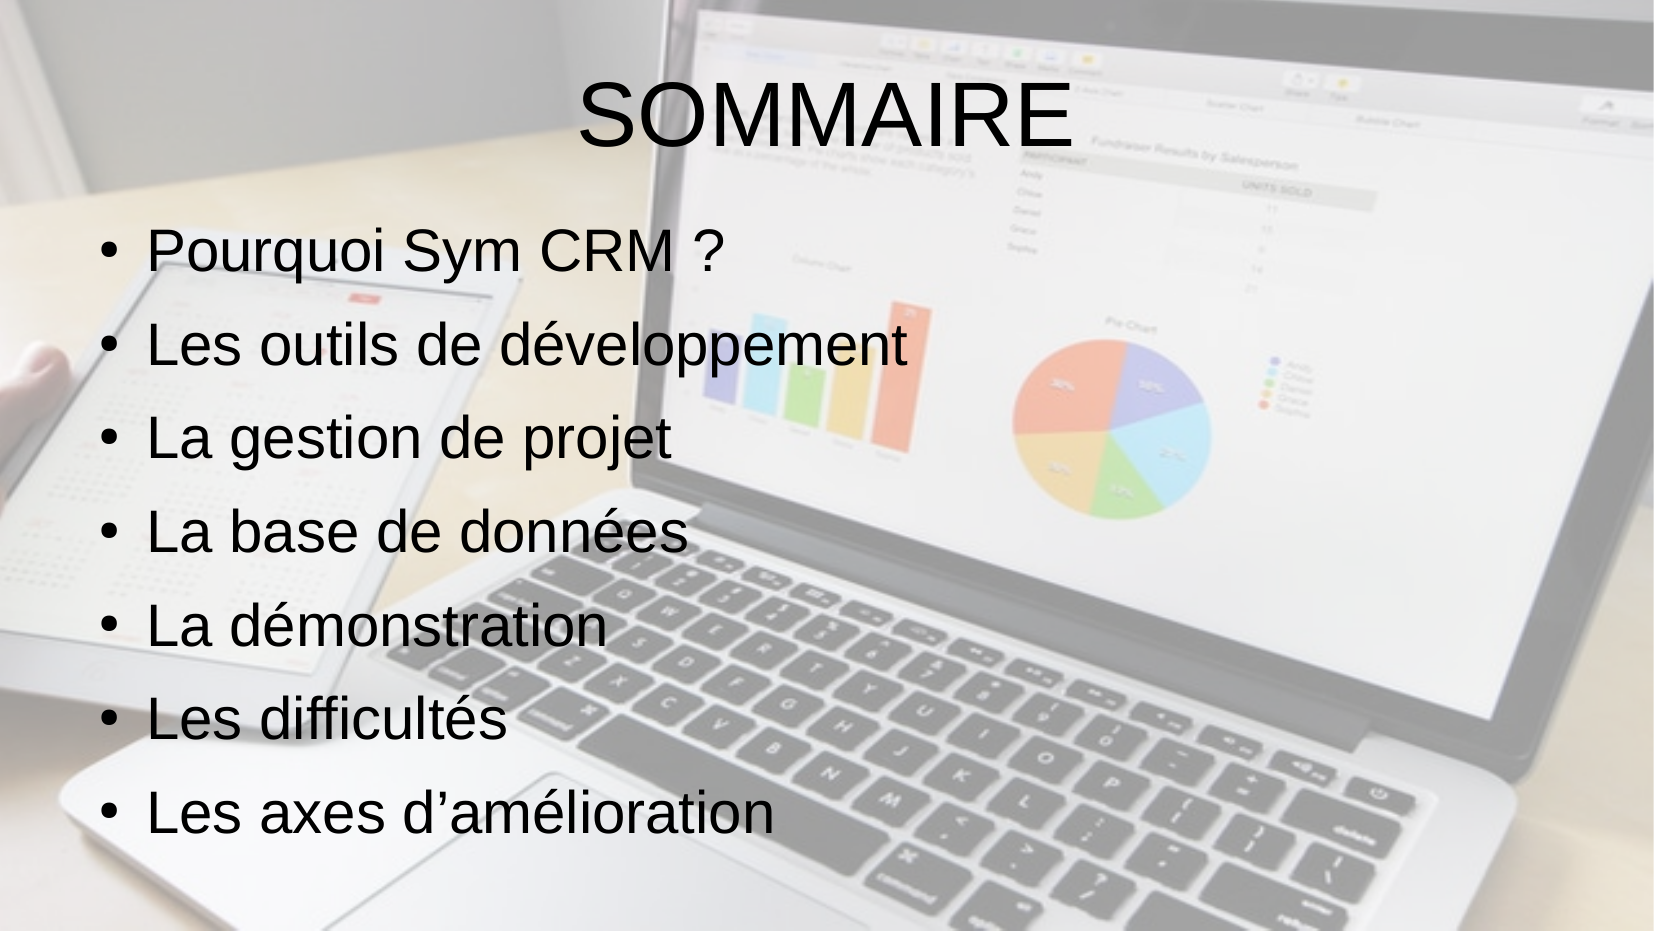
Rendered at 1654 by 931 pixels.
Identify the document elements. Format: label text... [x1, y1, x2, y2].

picture [0, 0, 1654, 931]
list Pourquoi Sym CRM ? Les outils de développement La gestion de projet La base de données La démonstration Les difficultés Les axes d’amélioration [82, 217, 1571, 851]
title SOMMAIRE [82, 37, 1571, 193]
